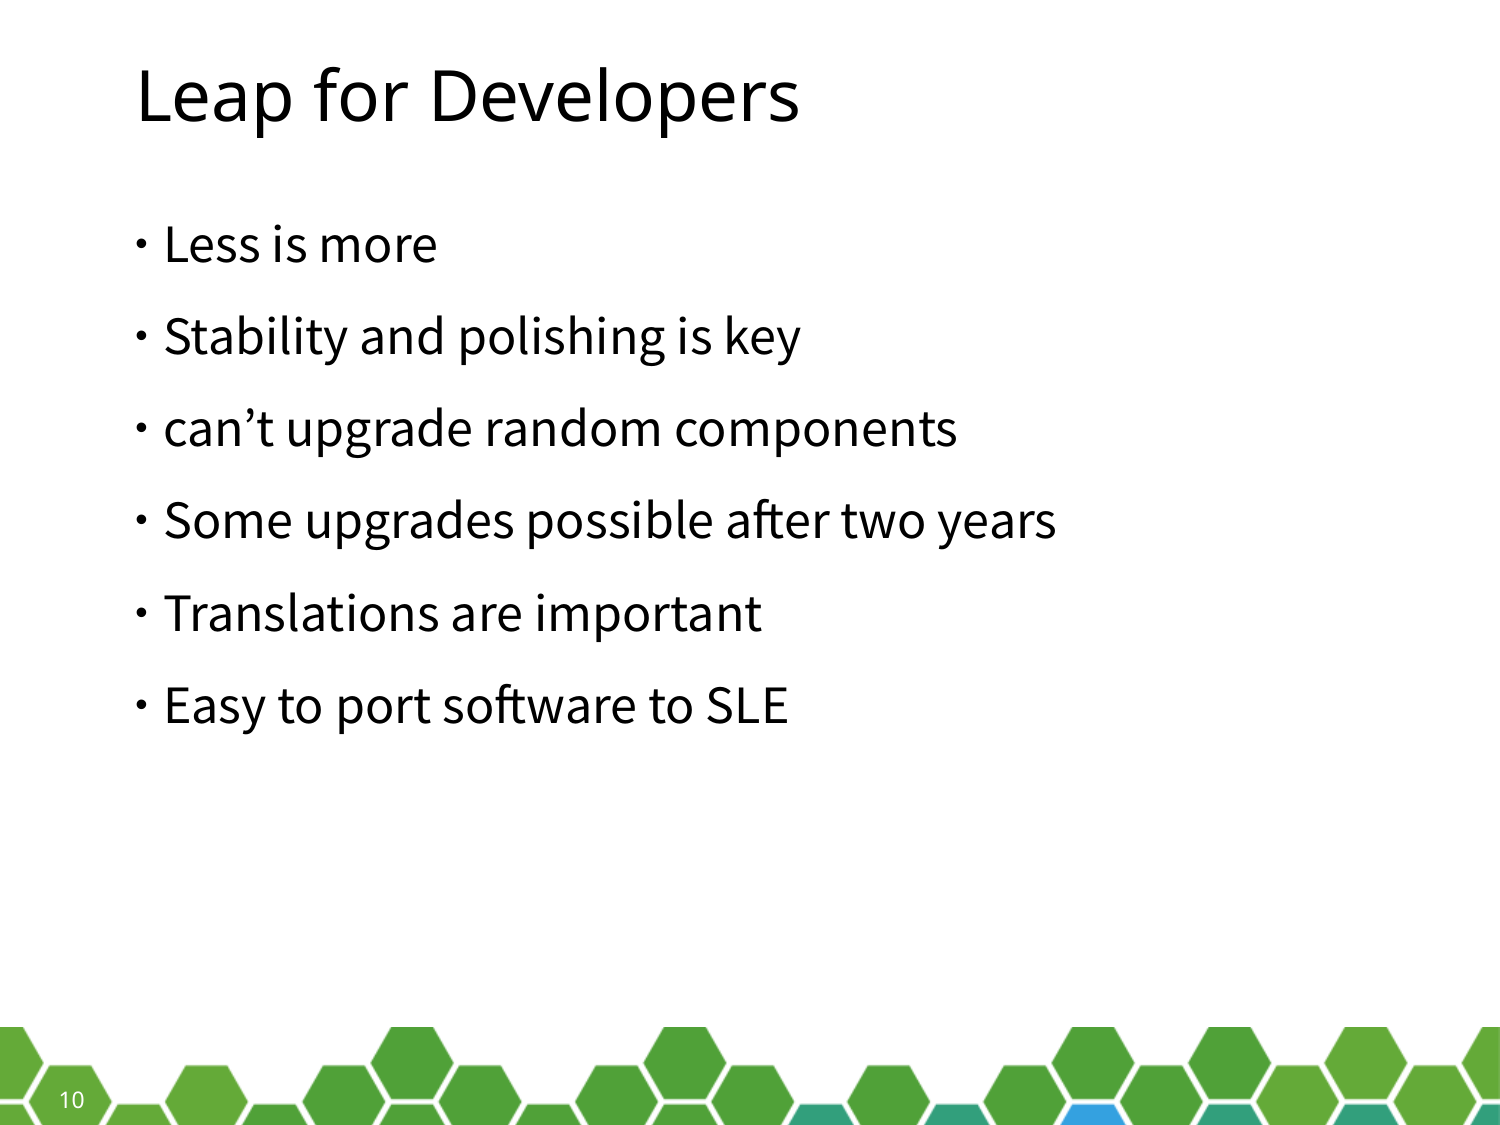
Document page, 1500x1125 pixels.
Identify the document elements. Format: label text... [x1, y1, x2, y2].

list Less is more Stability and polishing is key can’t upgrade random components Some upgrades possible after two years Translations are important Easy to port software to SLE [135, 208, 1372, 862]
title Leap for Developers [135, 12, 1372, 175]
picture [0, 1027, 1500, 1125]
